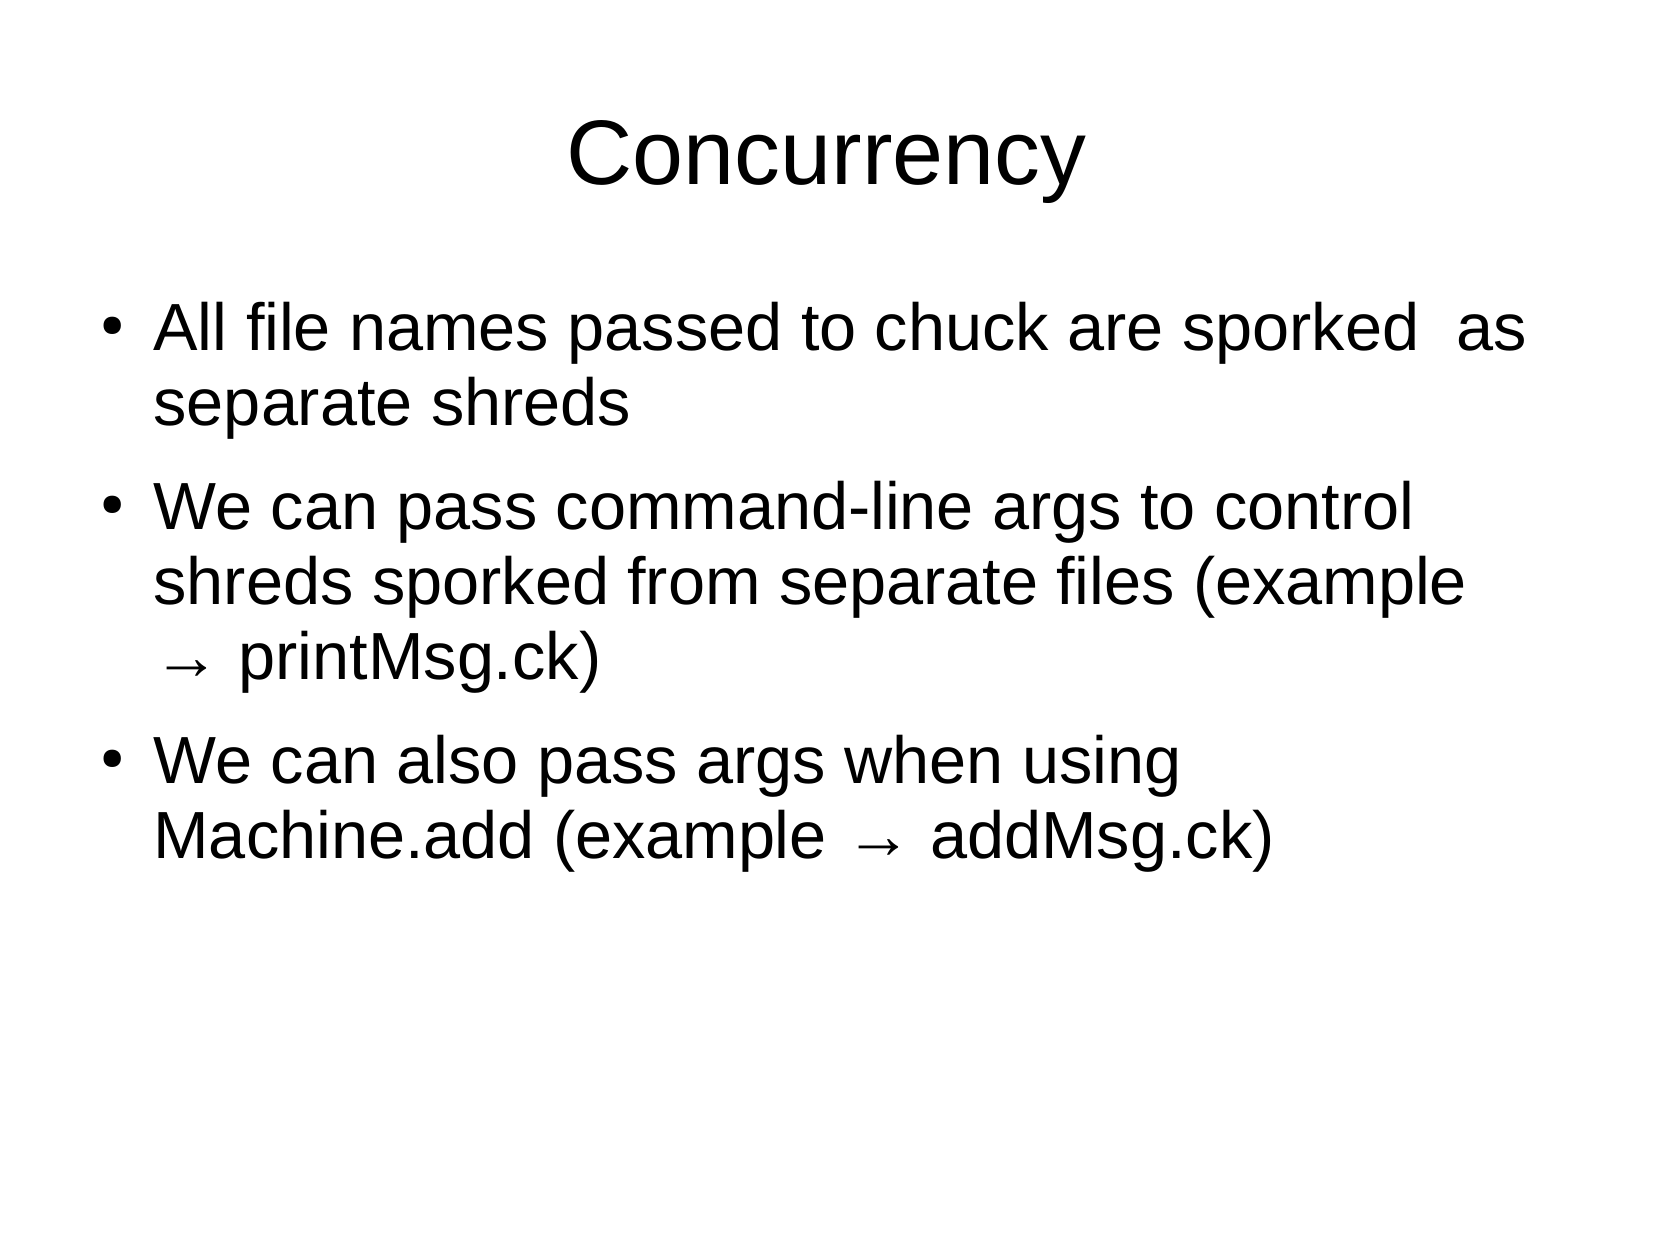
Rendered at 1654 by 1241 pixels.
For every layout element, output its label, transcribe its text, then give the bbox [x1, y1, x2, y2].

list All file names passed to chuck are sporked as separate shreds We can pass command-line args to control shreds sporked from separate files (example → printMsg.ck) We can also pass args when using Machine.add (example → addMsg.ck) [82, 290, 1538, 1010]
title Concurrency [82, 49, 1571, 257]
